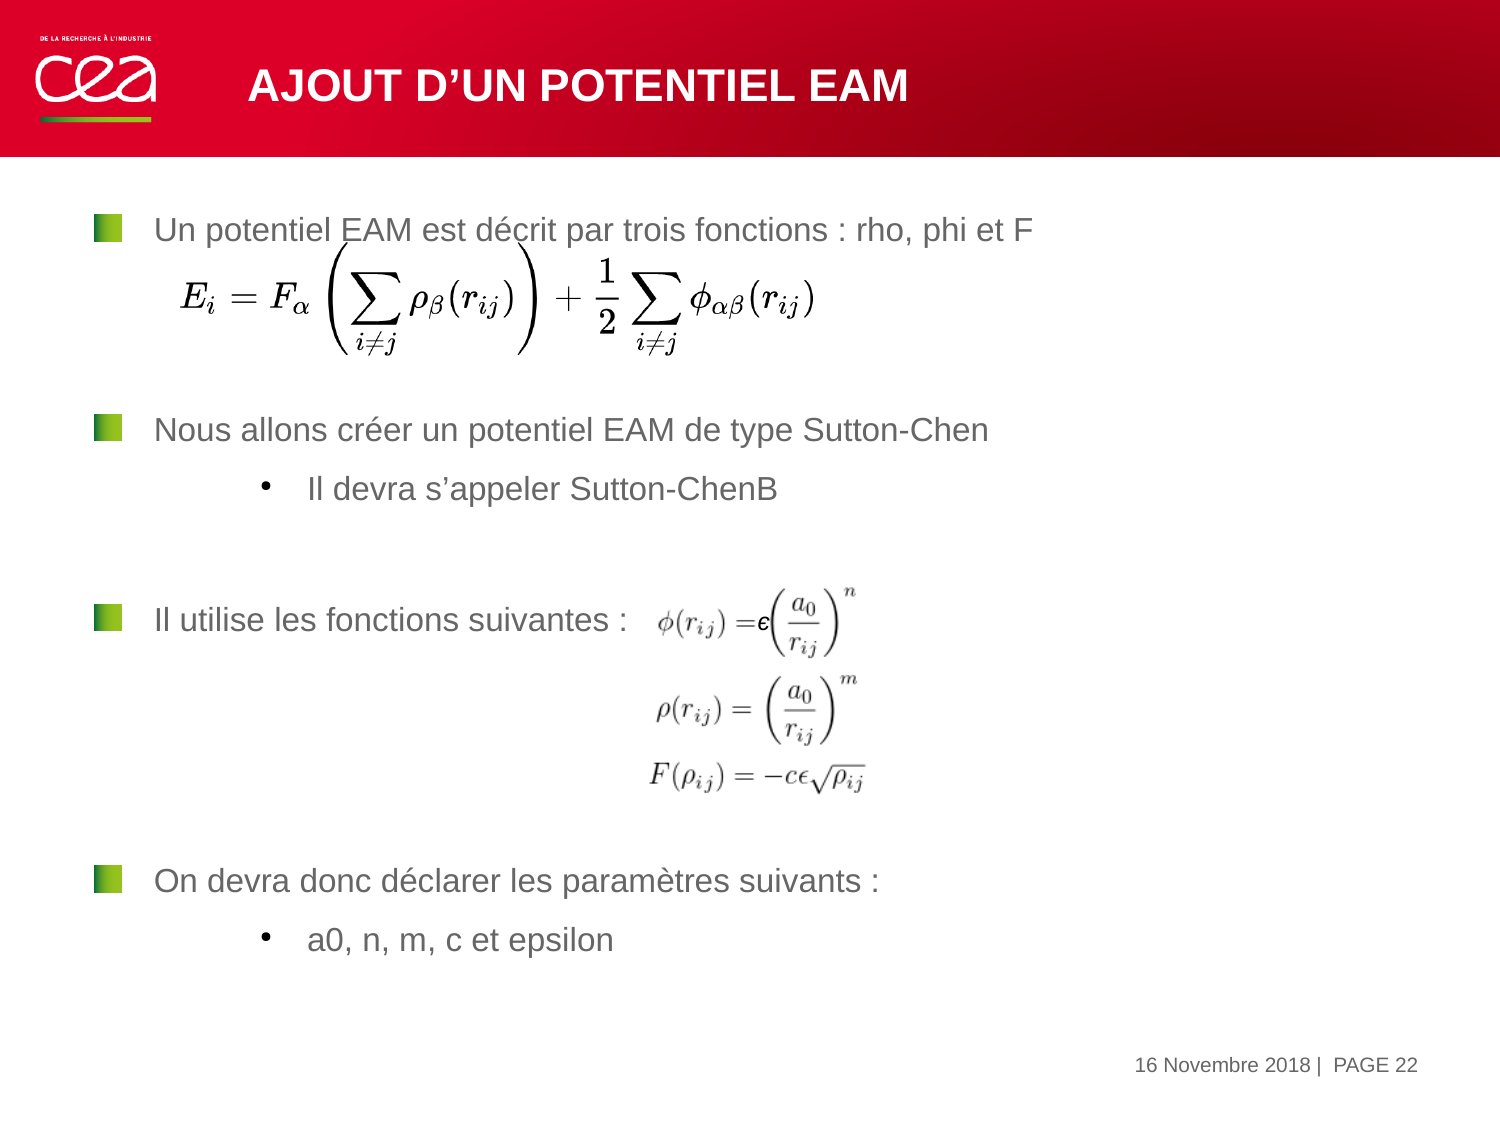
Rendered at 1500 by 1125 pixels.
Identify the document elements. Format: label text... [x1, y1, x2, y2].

text_box є [671, 600, 837, 643]
footer 16 Novembre 2018 [336, 1034, 1311, 1095]
list Un potentiel EAM est décrit par trois fonctions : rho, phi et F Nous allons créer un potentiel EAM de type Sutton-Chen Il devra s’appeler Sutton-ChenB Il utilise les fonctions suivantes : On devra donc déclarer les paramètres suivants : a0, n, m, c et epsilon [94, 208, 1436, 1024]
title Ajout d’un Potentiel EAM [247, 8, 1436, 158]
picture [643, 581, 886, 811]
picture [0, 0, 1500, 157]
slide_number | PAGE <number> [1316, 1034, 1500, 1094]
